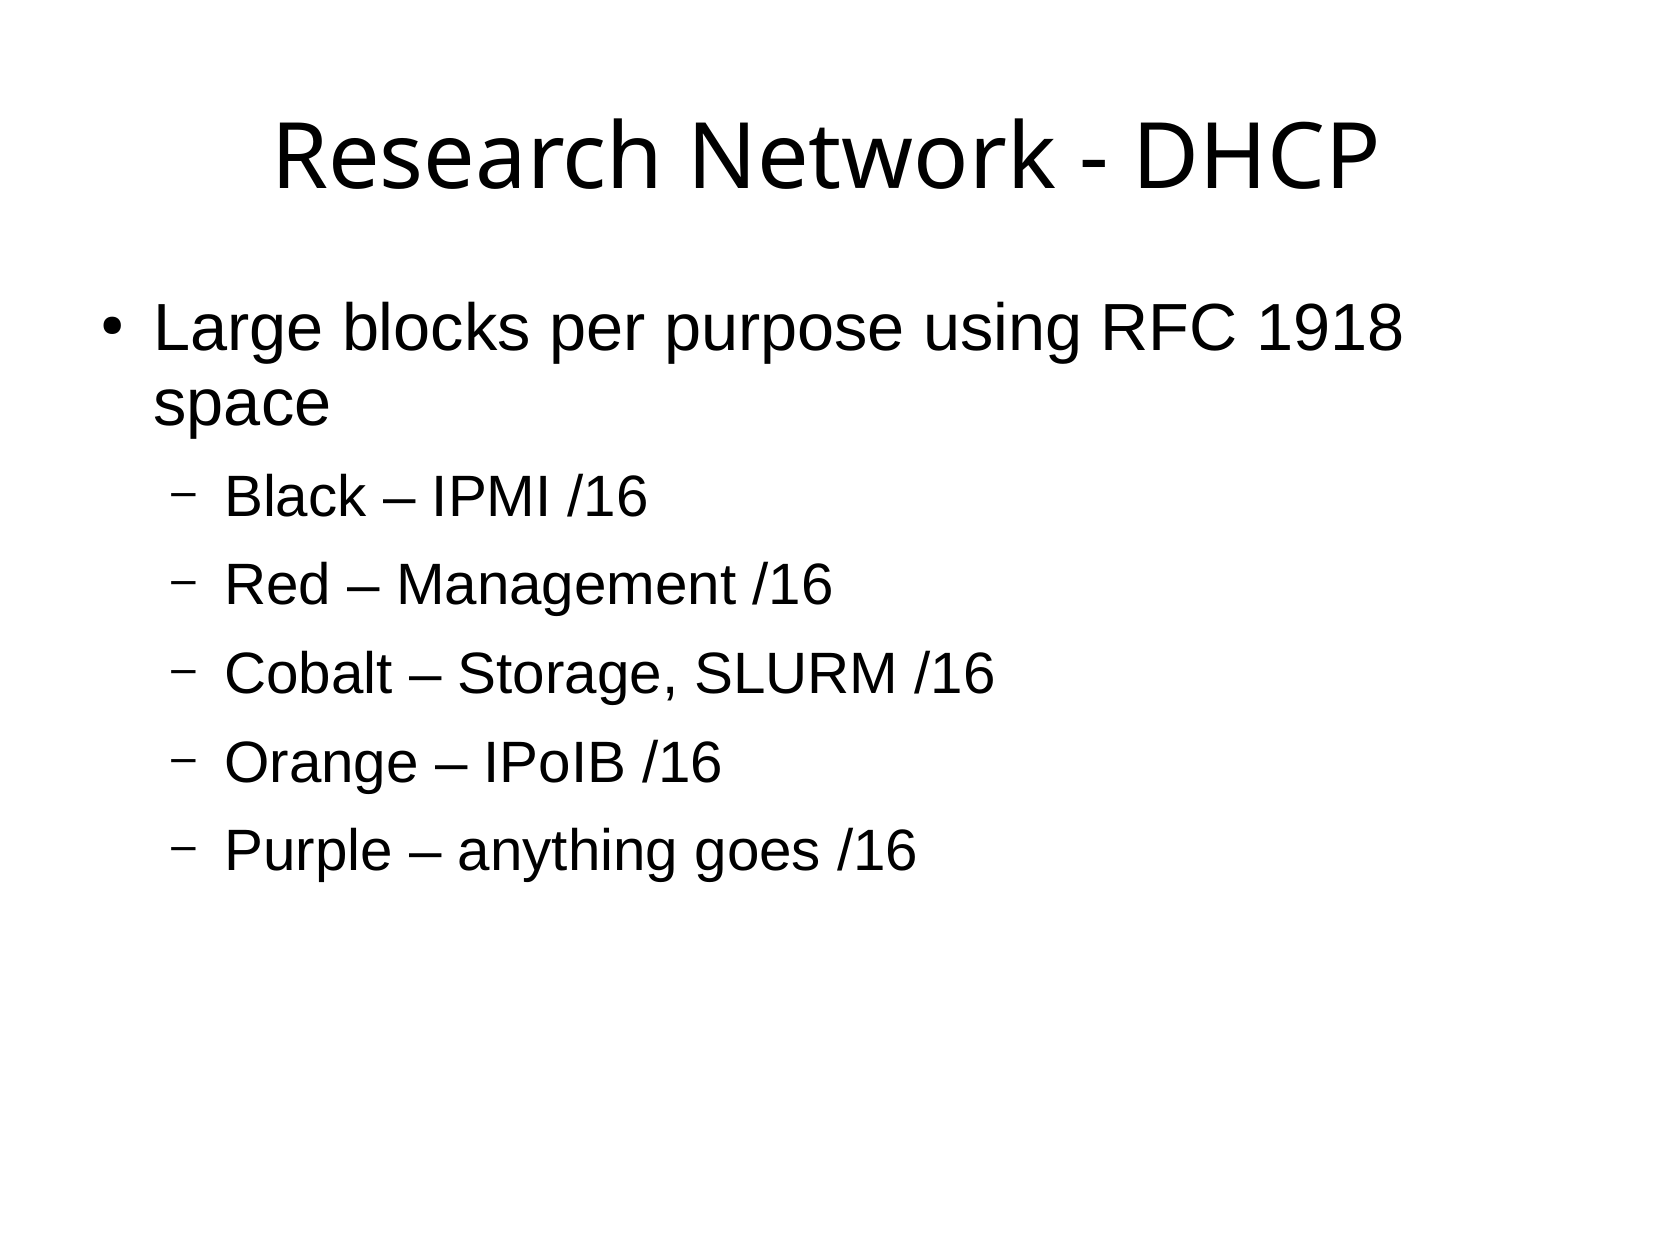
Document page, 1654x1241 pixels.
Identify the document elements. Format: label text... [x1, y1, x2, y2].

title Research Network - DHCP [82, 49, 1571, 257]
list Large blocks per purpose using RFC 1918 space Black – IPMI /16 Red – Management /16 Cobalt – Storage, SLURM /16 Orange – IPoIB /16 Purple – anything goes /16 [82, 290, 1571, 1010]
